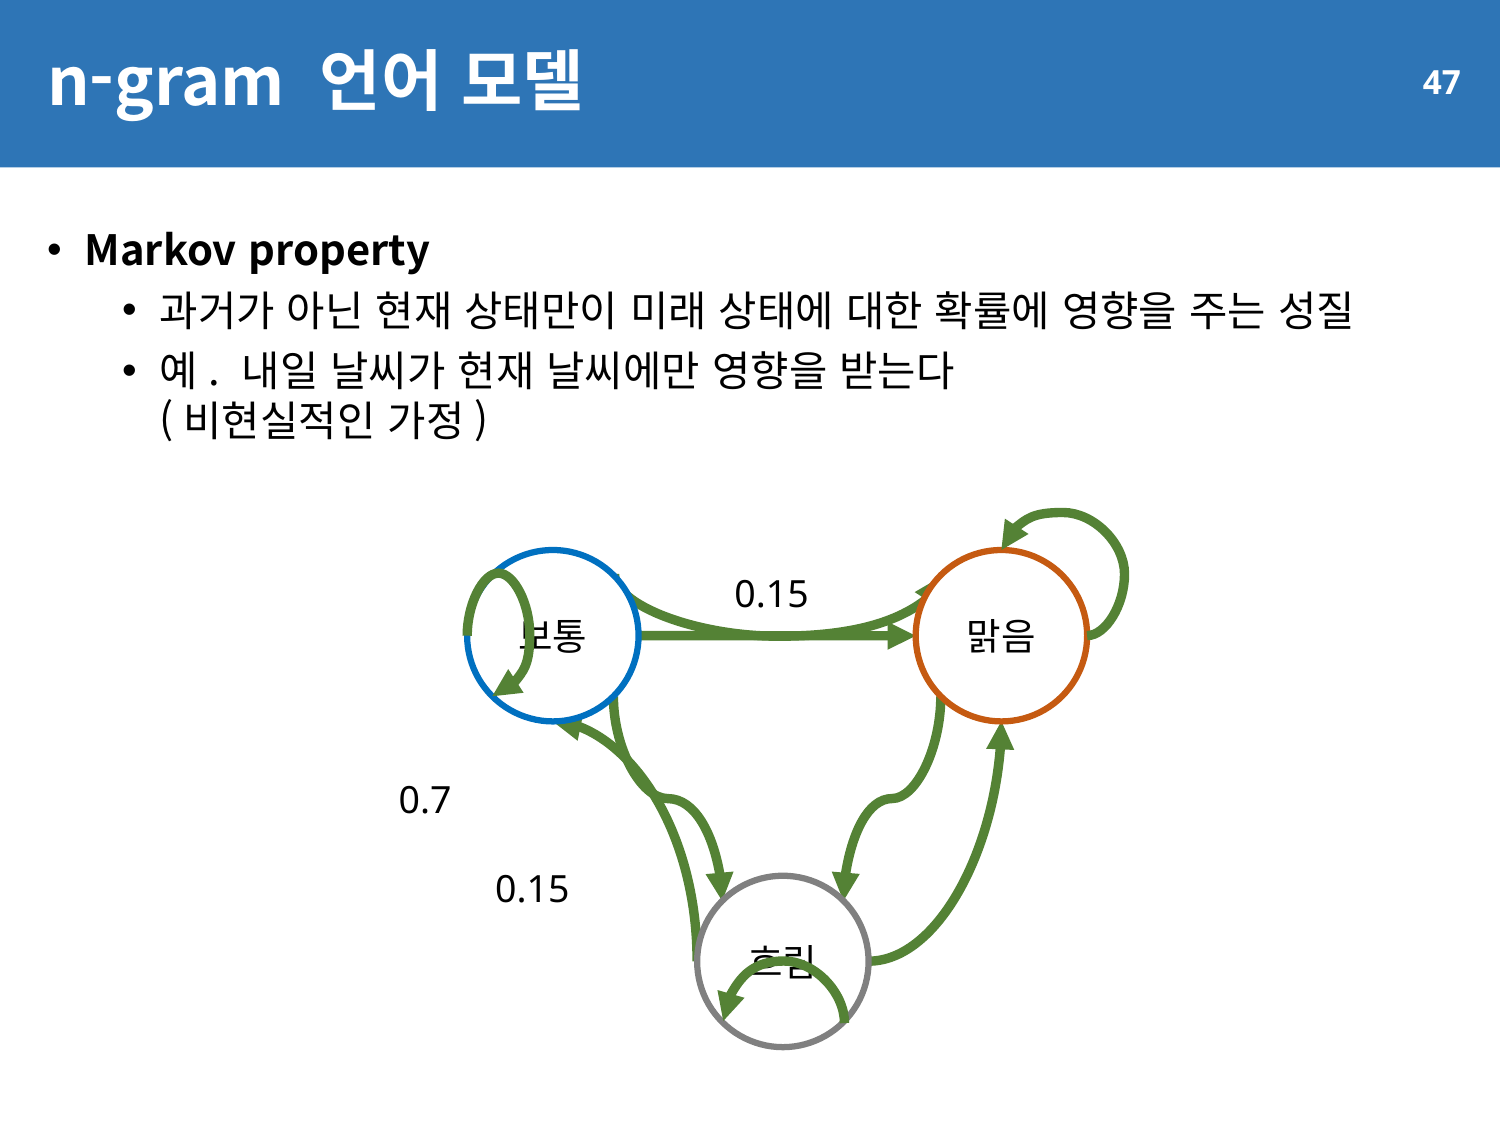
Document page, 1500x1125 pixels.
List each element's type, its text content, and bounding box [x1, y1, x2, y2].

text_box 흐림 [697, 875, 869, 1048]
slide_number <number> [1273, 53, 1476, 114]
text_box 맑음 [915, 549, 1087, 722]
text_box 보통 [467, 549, 639, 722]
text_box 0.15 [480, 857, 585, 918]
text_box 보통 [535, 630, 544, 636]
text_box 흐림 [793, 969, 809, 976]
title n-gram 언어 모델 [32, 20, 1476, 148]
text_box 0.15 [719, 562, 824, 623]
text_box 0.7 [384, 768, 467, 829]
list Markov property 과거가 아닌 현재 상태만이 미래 상태에 대한 확률에 영향을 주는 성질 예. 내일 날씨가 현재 날씨에만 영향을 받는다 (비현실적인 가정) [32, 206, 1476, 1100]
